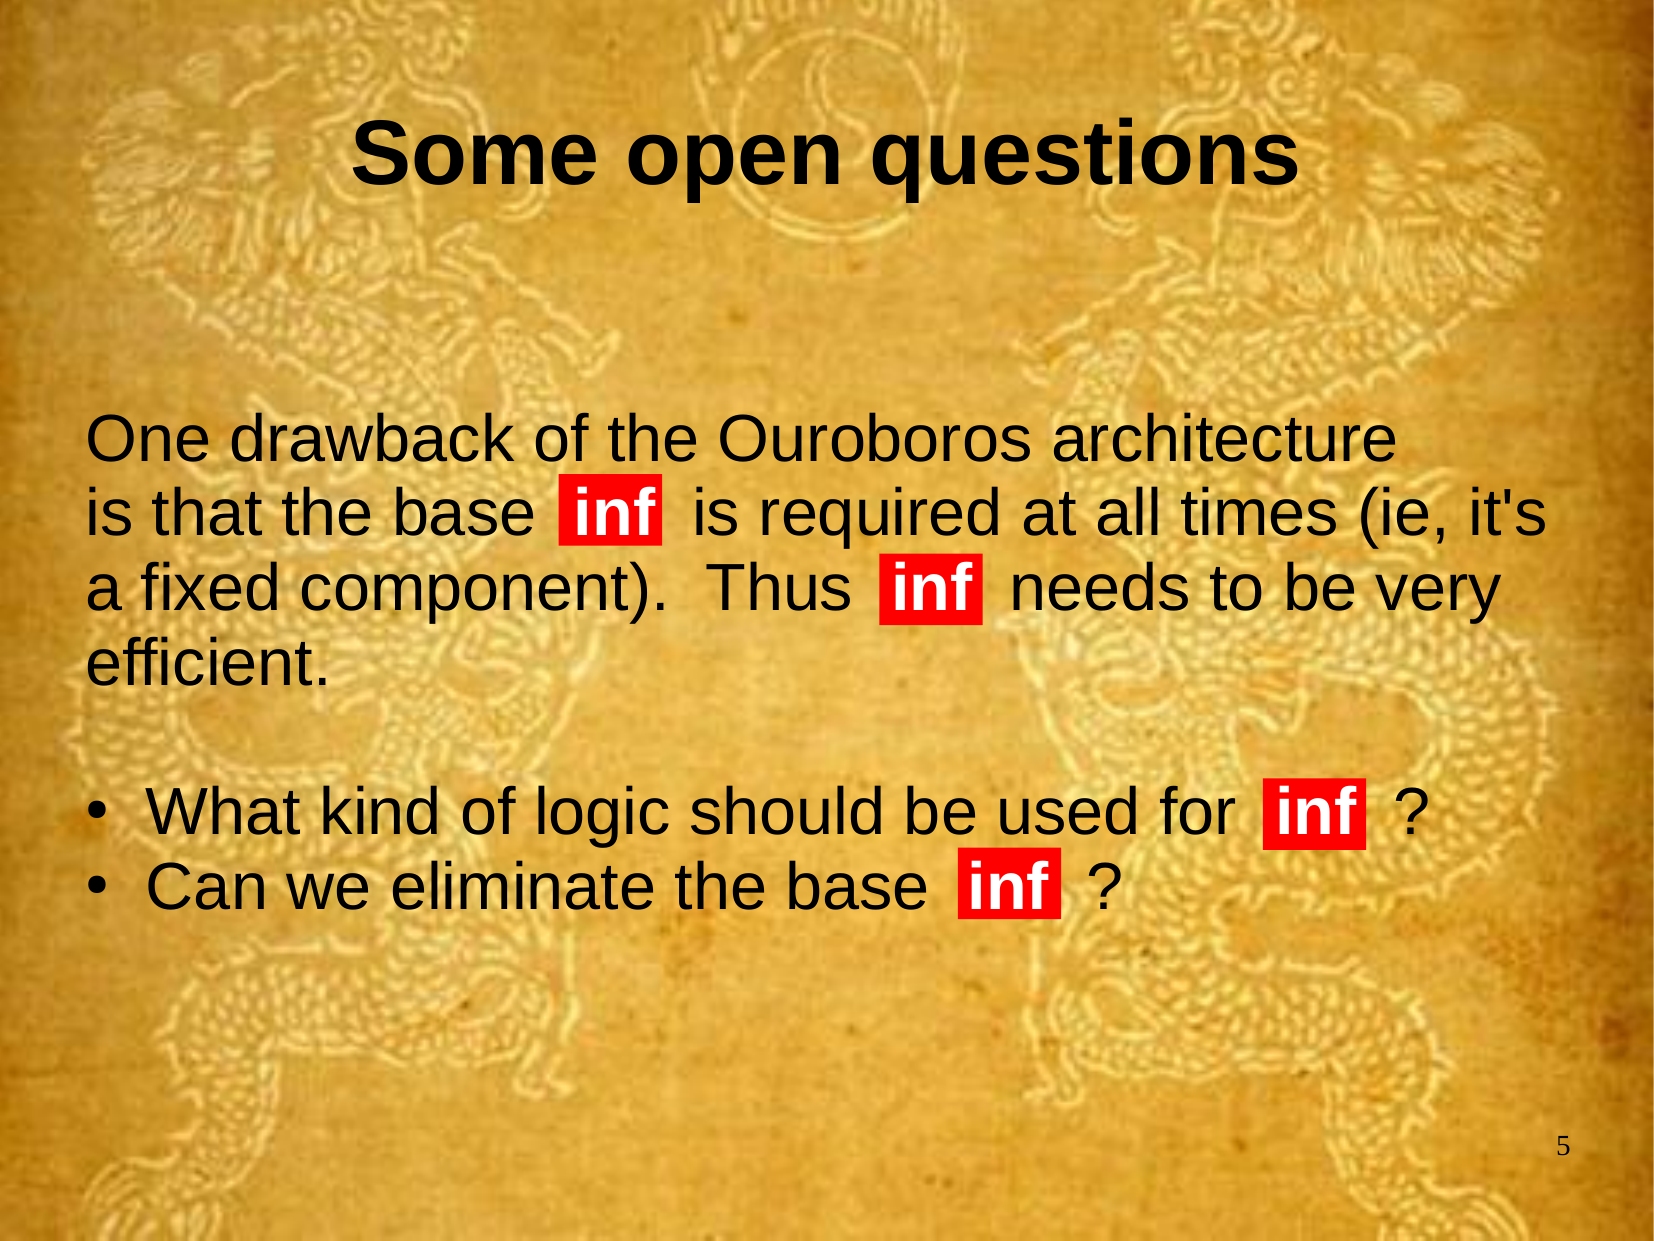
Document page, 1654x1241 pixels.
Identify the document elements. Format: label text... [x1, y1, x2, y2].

subtitle One drawback of the Ouroboros architecture is that the base inf is required at all times (ie, it's a fixed component). Thus inf needs to be very efficient. What kind of logic should be used for inf ? Can we eliminate the base inf ? [85, 260, 1574, 1065]
title Some open questions [82, 49, 1571, 257]
picture [0, 0, 1654, 1241]
